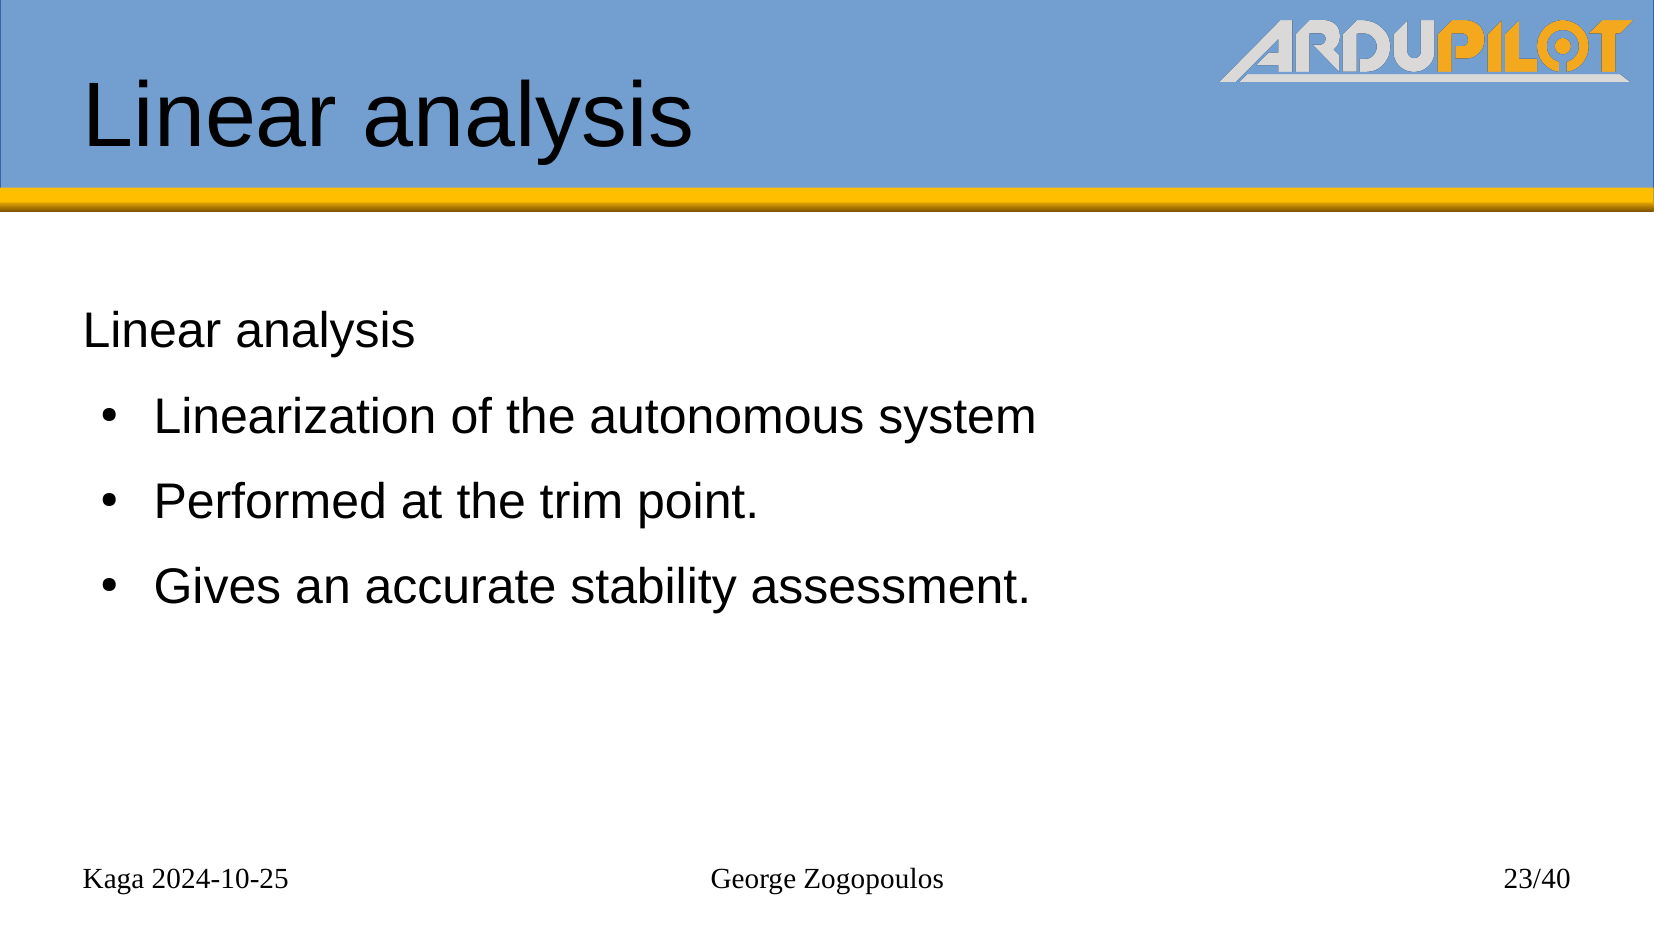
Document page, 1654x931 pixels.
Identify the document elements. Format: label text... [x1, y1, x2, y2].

list Linear analysis Linearization of the autonomous system Performed at the trim point. Gives an accurate stability assessment. [82, 217, 1571, 757]
title Linear analysis [82, 37, 1571, 193]
picture [1219, 20, 1633, 82]
